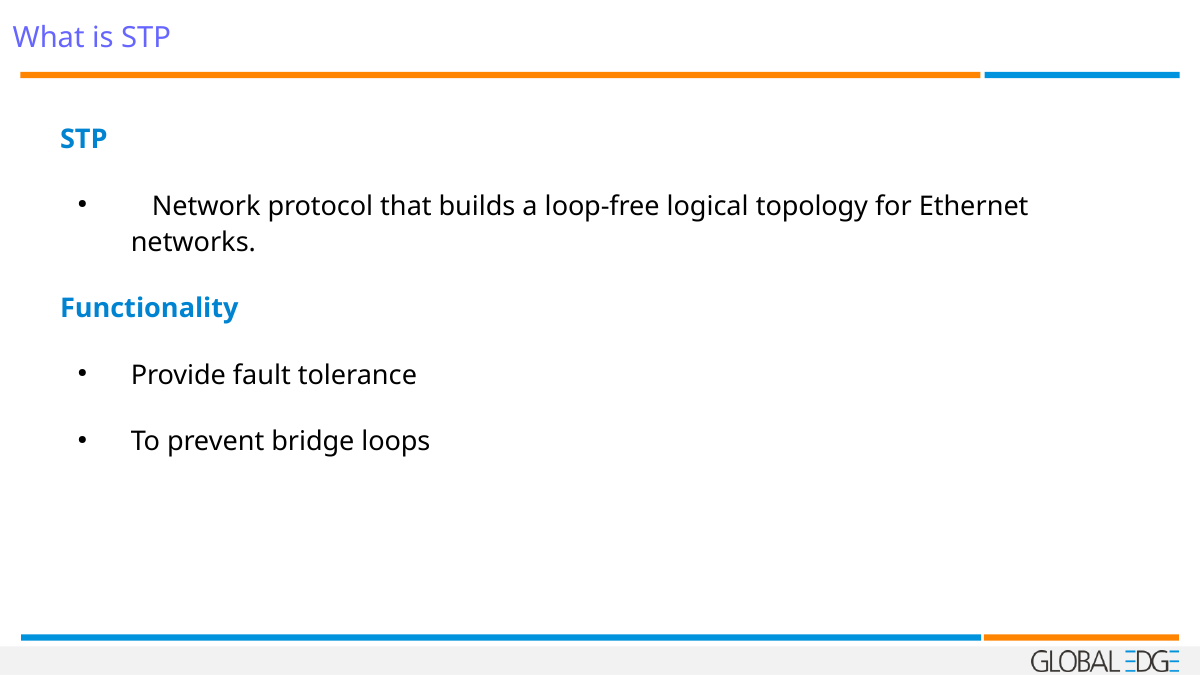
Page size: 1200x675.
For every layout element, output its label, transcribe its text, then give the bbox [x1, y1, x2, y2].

list STP Network protocol that builds a loop-free logical topology for Ethernet networks. Functionality Provide fault tolerance To prevent bridge loops [60, 120, 1140, 616]
picture [1031, 650, 1179, 672]
title What is STP [12, 9, 1088, 63]
